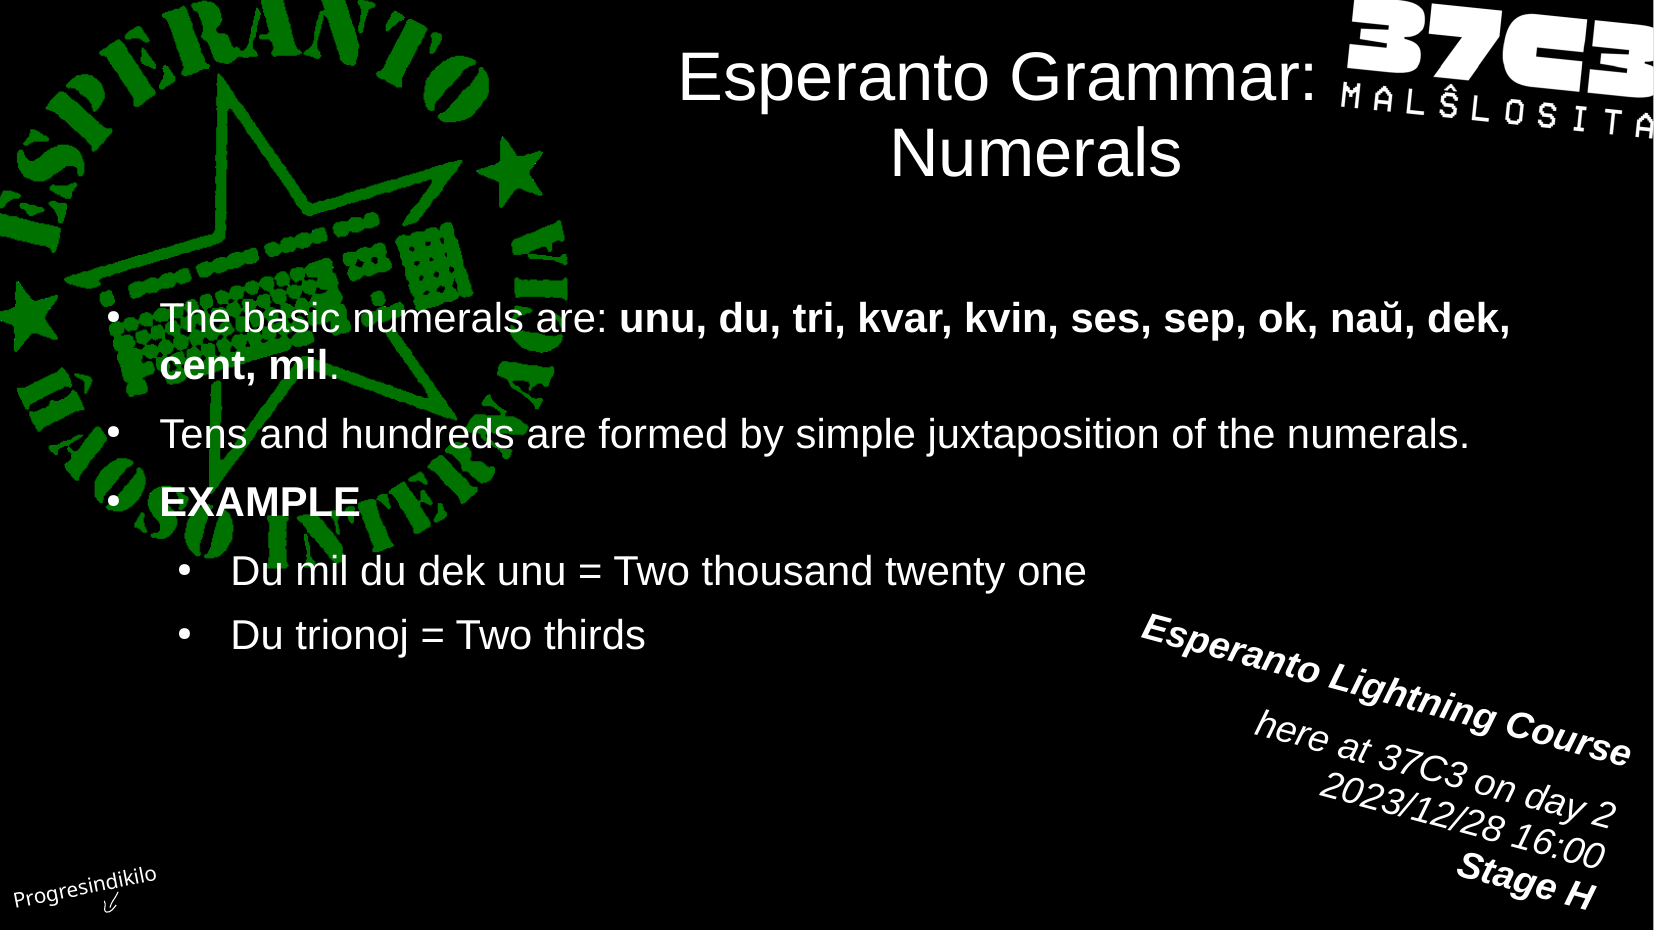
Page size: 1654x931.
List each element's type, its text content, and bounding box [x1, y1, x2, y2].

list The basic numerals are: unu, du, tri, kvar, kvin, ses, sep, ok, naŭ, dek, cent, mil. Tens and hundreds are formed by simple juxtaposition of the numerals. EXAMPLE Du mil du dek unu = Two thousand twenty one Du trionoj = Two thirds [88, 295, 1571, 835]
picture [1349, 0, 1654, 139]
title Esperanto Grammar: Numerals [501, 37, 1571, 193]
list Esperanto Lightning Course here at 37C3 on day 2 2023/12/28 16:00 Stage H [868, 552, 1637, 931]
picture [0, 0, 591, 591]
